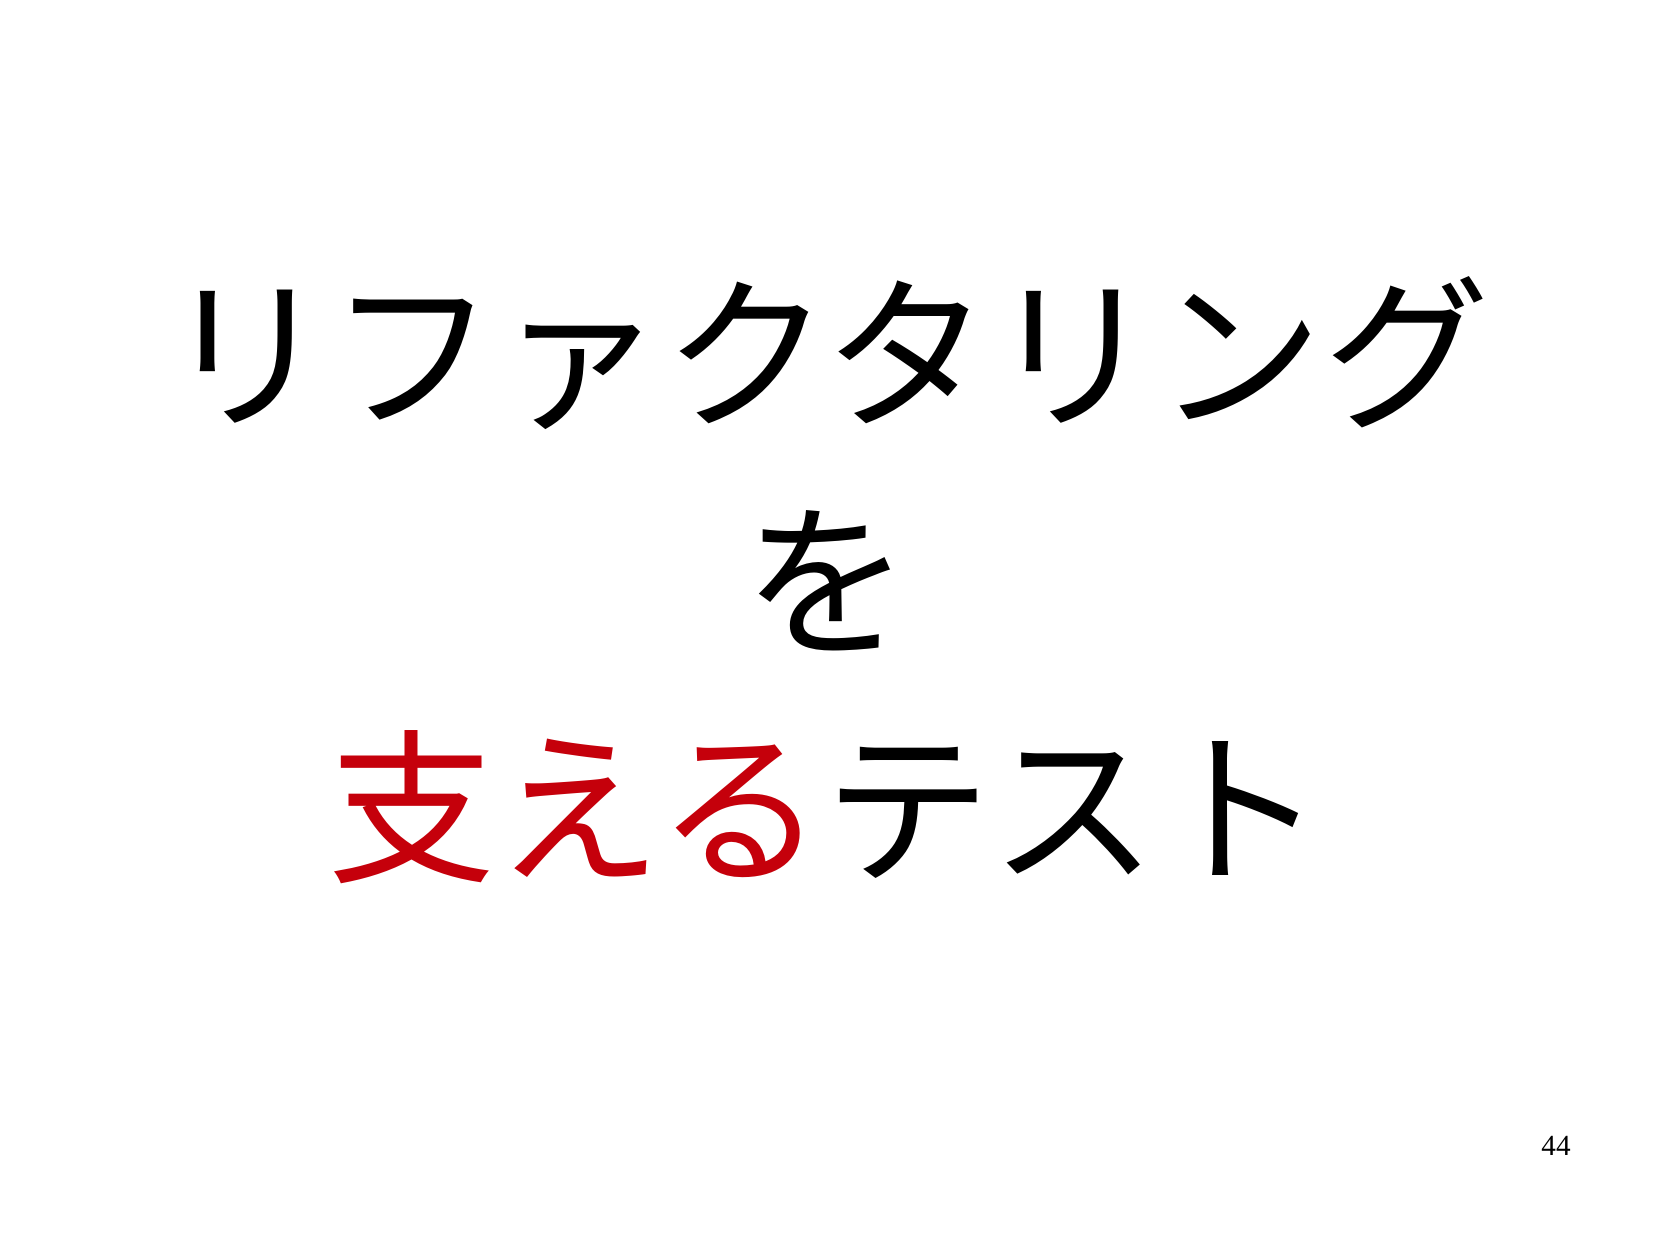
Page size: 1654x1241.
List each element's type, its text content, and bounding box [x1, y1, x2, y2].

subtitle リファクタリングを 支えるテスト [82, 56, 1571, 1102]
